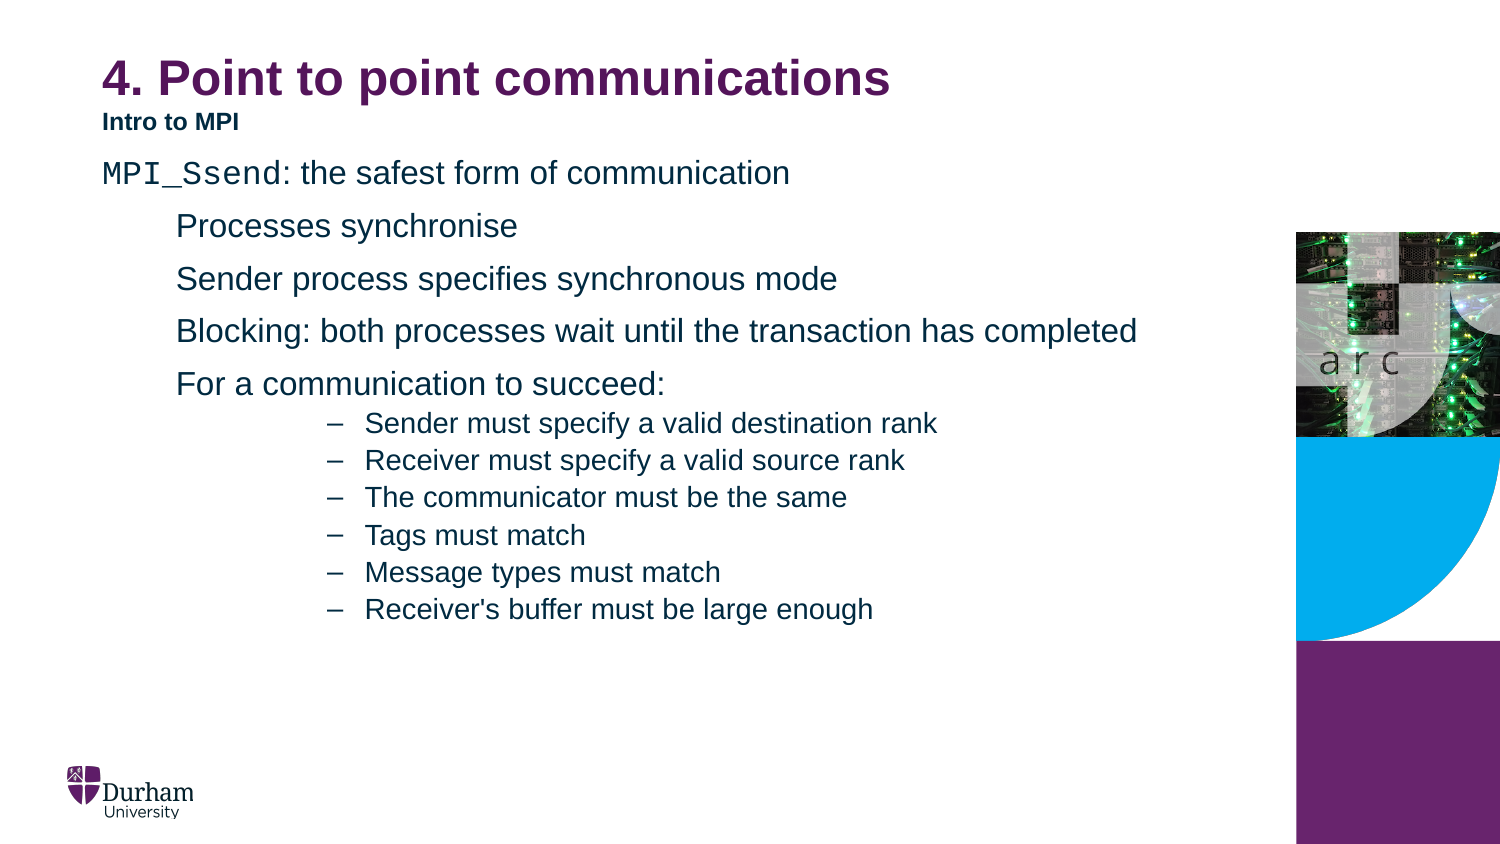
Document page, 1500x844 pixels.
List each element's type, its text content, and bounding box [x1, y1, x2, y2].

text_box [1296, 640, 1500, 844]
picture [1296, 232, 1500, 436]
picture [1332, 467, 1500, 640]
title 4. Point to point communications Intro to MPI [101, 45, 1399, 187]
picture [67, 766, 193, 819]
list MPI_Ssend: the safest form of communication Processes synchronise Sender process specifies synchronous mode Blocking: both processes wait until the transaction has completed For a communication to succeed: Sender must specify a valid destination rank Receiver must specify a valid source rank The communicator must be the same Tags must match Message types must match Receiver's buffer must be large enough [101, 156, 1258, 742]
